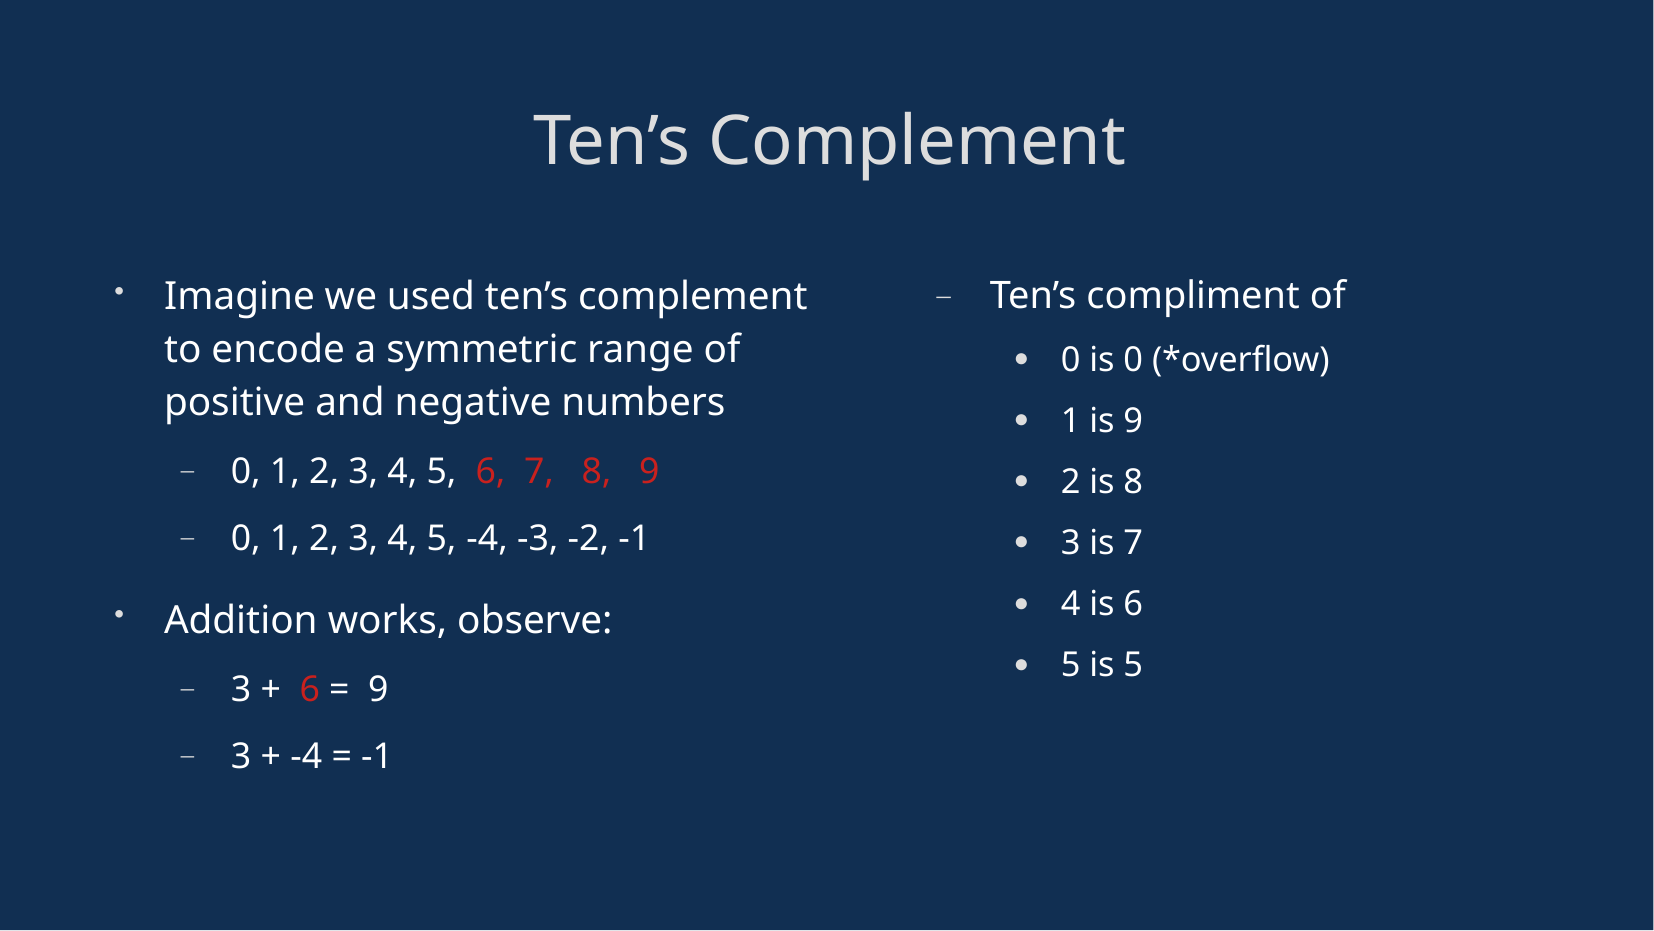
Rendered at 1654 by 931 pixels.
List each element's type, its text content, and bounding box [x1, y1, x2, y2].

list Imagine we used ten’s complement to encode a symmetric range of positive and negative numbers 0, 1, 2, 3, 4, 5, 6, 7, 8, 9 0, 1, 2, 3, 4, 5, -4, -3, -2, -1 Addition works, observe: 3 + 6 = 9 3 + -4 = -1 [97, 268, 813, 806]
title Ten’s Complement [97, 56, 1563, 220]
list Ten’s compliment of 0 is 0 (*overflow) 1 is 9 2 is 8 3 is 7 4 is 6 5 is 5 [848, 268, 1563, 806]
